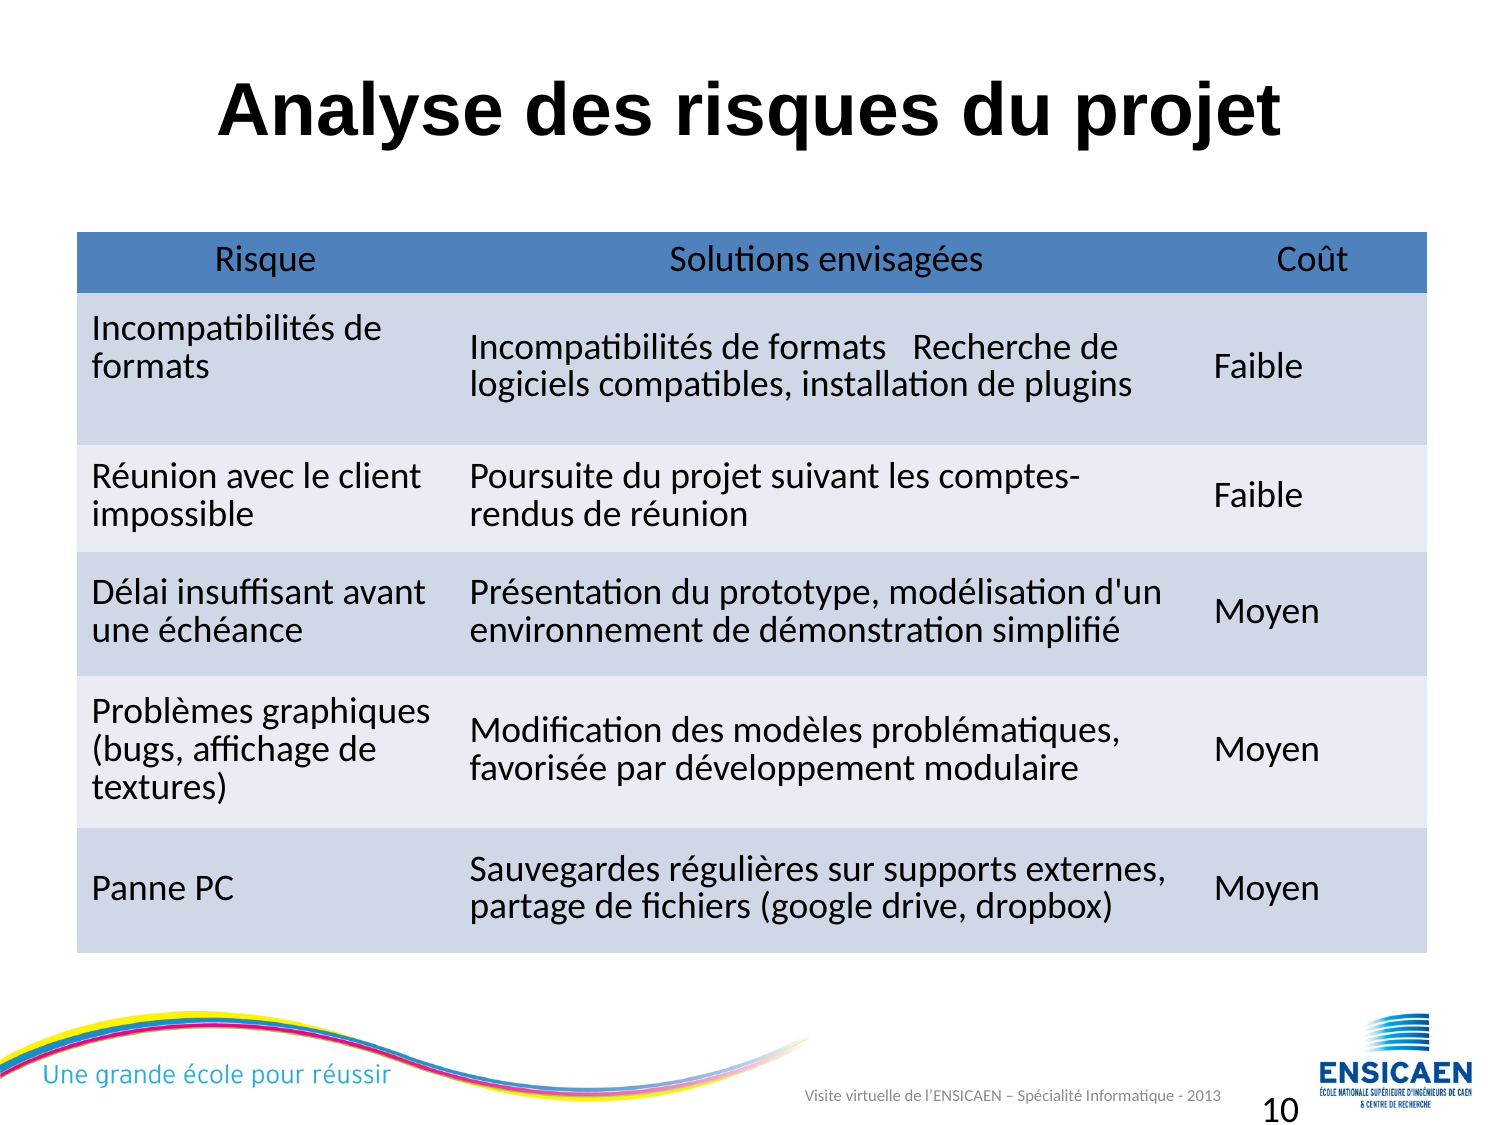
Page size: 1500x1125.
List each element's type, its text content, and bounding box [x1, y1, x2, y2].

table_cell Délai insuffisant avant une échéance [77, 552, 455, 676]
table_cell Moyen [1199, 552, 1427, 676]
picture [0, 1011, 809, 1101]
table_header Coût [1199, 232, 1427, 293]
table_cell Faible [1199, 293, 1427, 445]
table_cell Panne PC [77, 828, 455, 953]
table_cell Réunion avec le client impossible [77, 445, 455, 552]
table_cell Incompatibilités de formats [77, 293, 455, 445]
table_cell Faible [1199, 445, 1427, 552]
picture [1316, 1011, 1475, 1110]
table_cell Moyen [1199, 828, 1427, 953]
table_cell Sauvegardes régulières sur supports externes, partage de fichiers (google drive, dropbox) [455, 828, 1199, 953]
table_cell Poursuite du projet suivant les comptes-rendus de réunion [455, 445, 1199, 552]
table_cell Incompatibilités de formats Recherche de logiciels compatibles, installation de plugins [455, 293, 1199, 445]
table_cell Présentation du prototype, modélisation d'un environnement de démonstration simplifié [455, 552, 1199, 676]
table_cell Problèmes graphiques (bugs, affichage de textures) [77, 676, 455, 828]
table_cell Modification des modèles problématiques, favorisée par développement modulaire [455, 676, 1199, 828]
slide_number <numéro> [1246, 1070, 1317, 1125]
table_header Solutions envisagées [455, 232, 1199, 293]
table_header Risque [77, 232, 455, 293]
table_cell Moyen [1199, 676, 1427, 828]
title Analyse des risques du projet [75, 45, 1425, 233]
